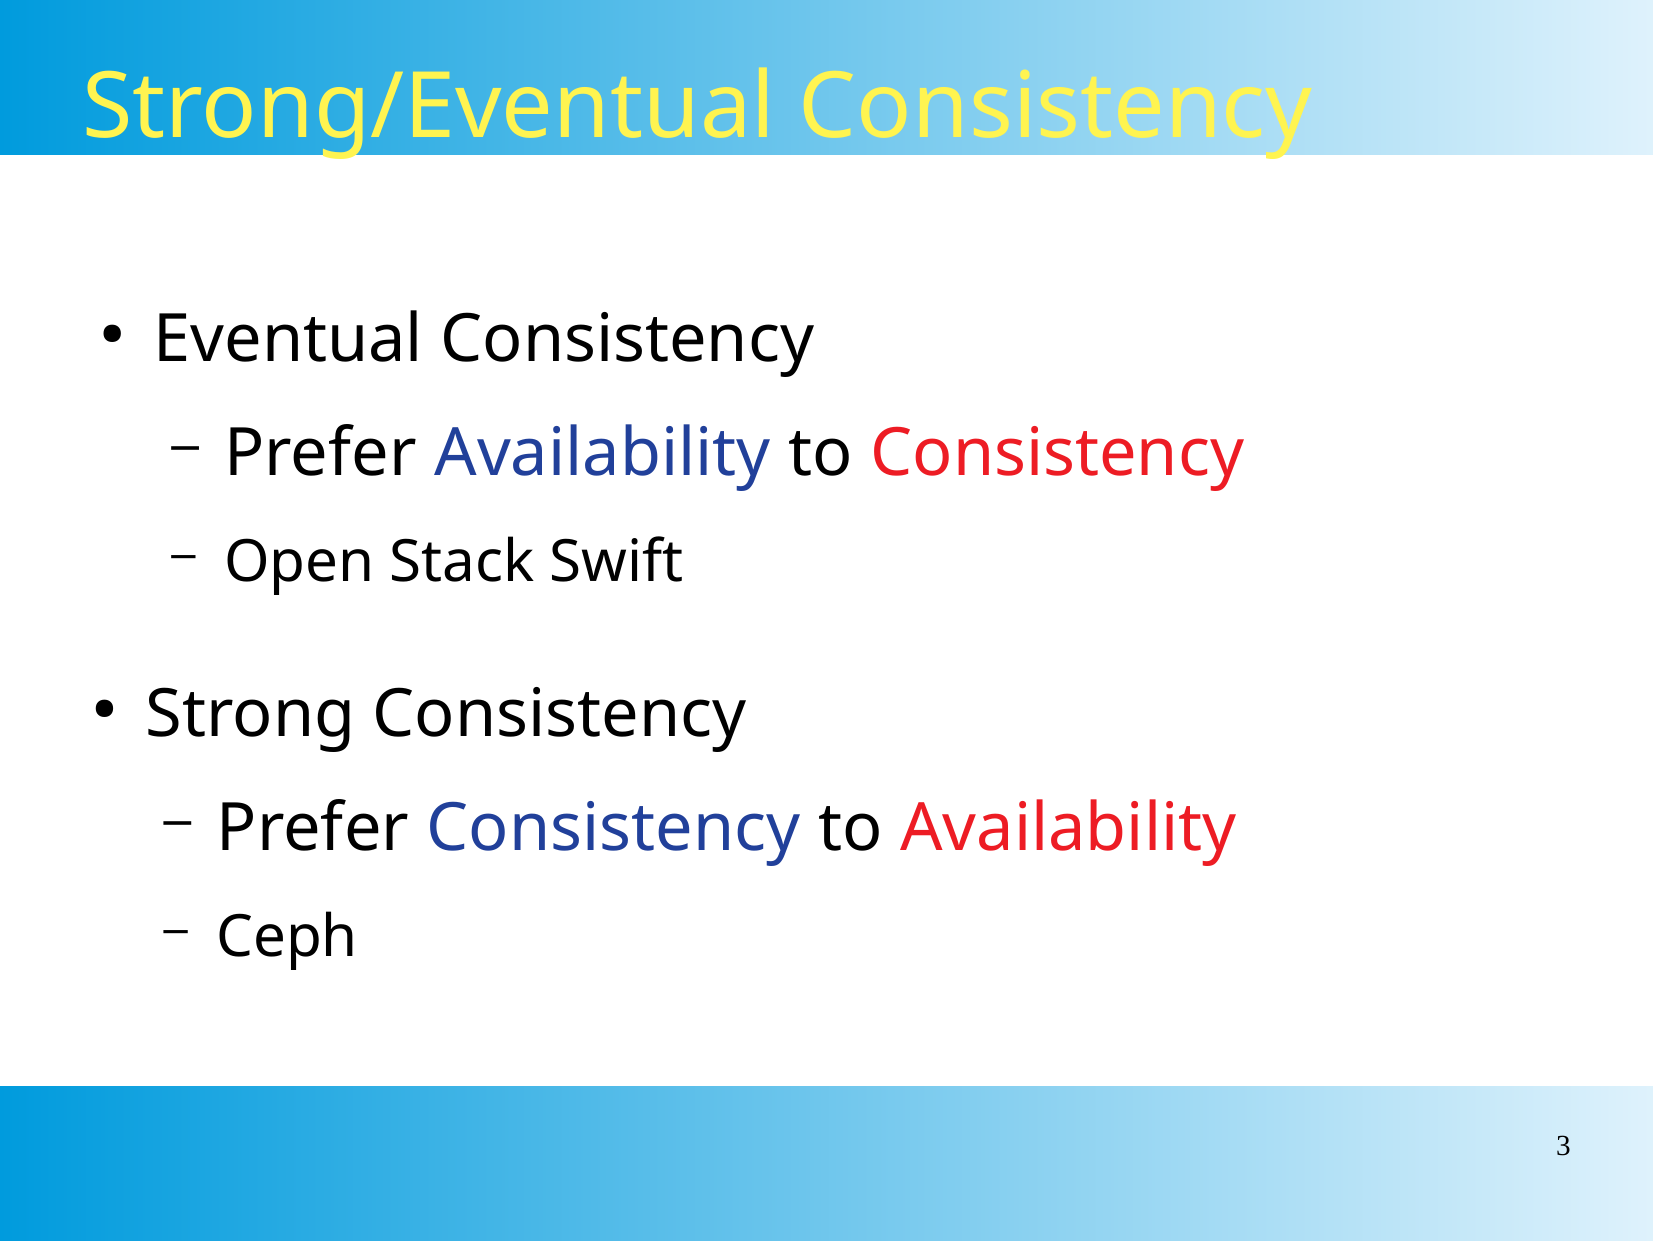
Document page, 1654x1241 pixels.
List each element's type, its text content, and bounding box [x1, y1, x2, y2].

list Strong Consistency Prefer Consistency to Availability Ceph [75, 665, 1564, 976]
list Eventual Consistency Prefer Availability to Consistency Open Stack Swift [82, 290, 1571, 601]
title Strong/Eventual Consistency [82, 49, 1571, 155]
